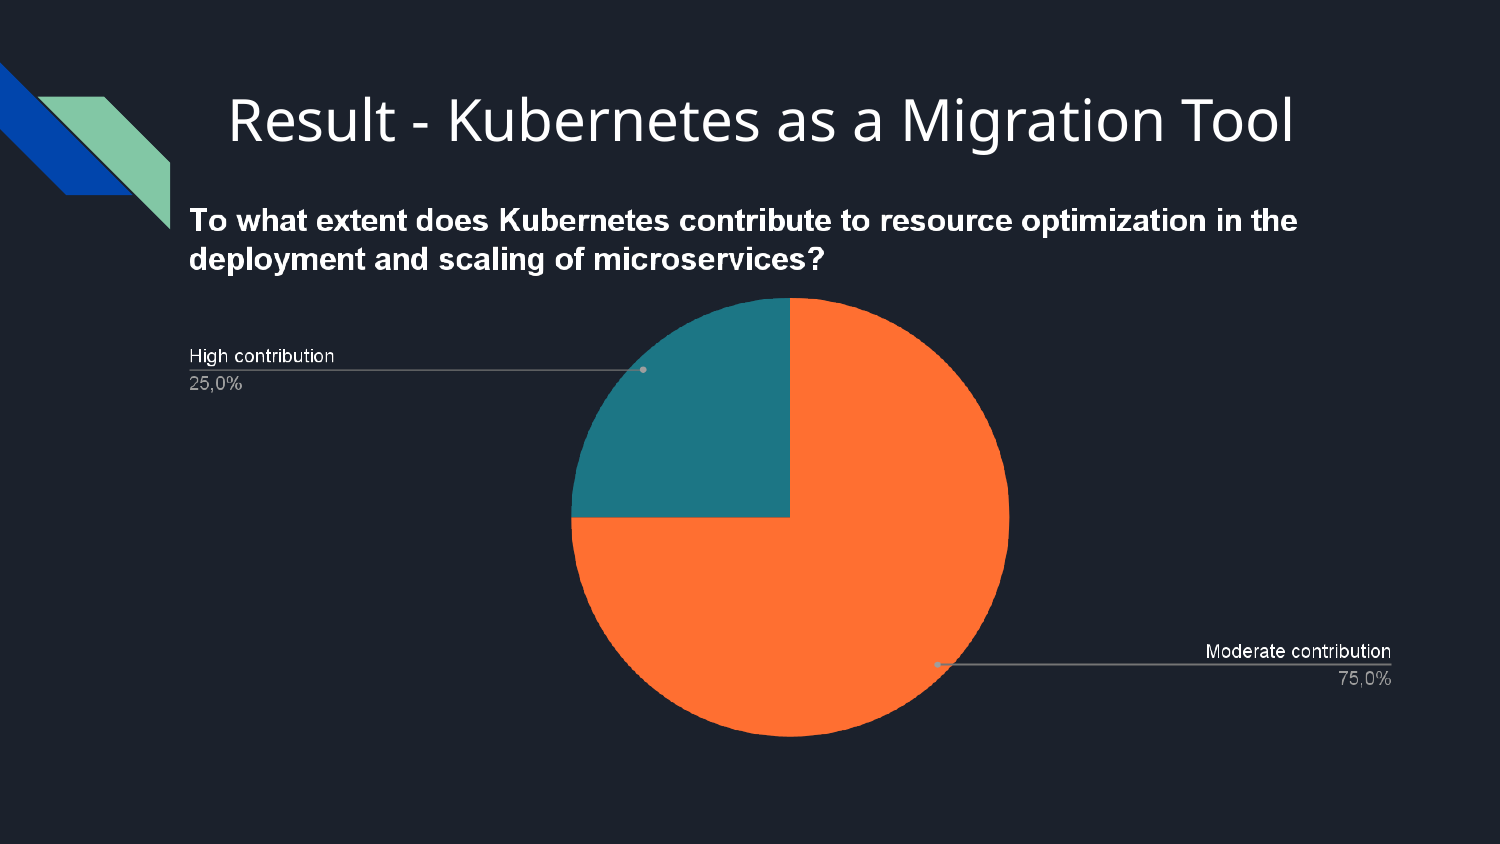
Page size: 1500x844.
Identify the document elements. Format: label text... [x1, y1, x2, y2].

title Result - Kubernetes as a Migration Tool [212, 64, 1368, 171]
picture [159, 171, 1421, 766]
